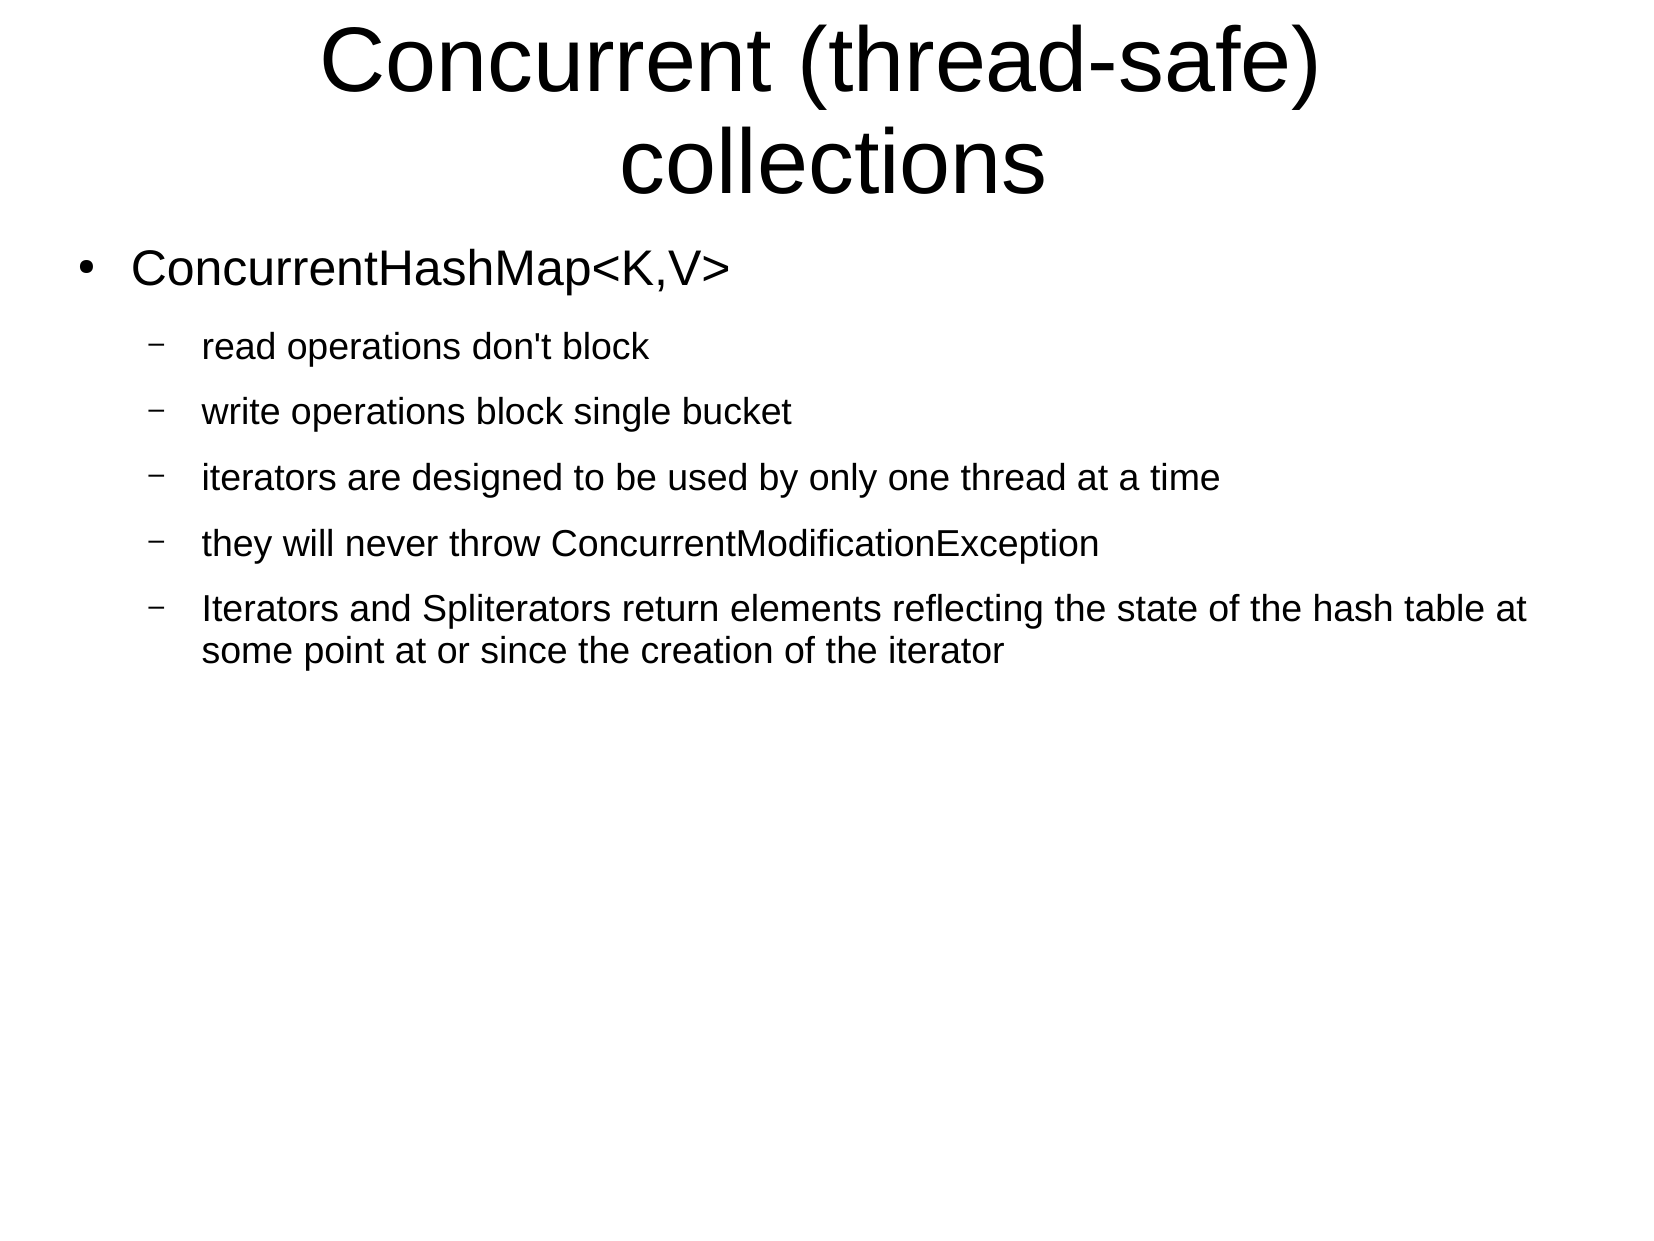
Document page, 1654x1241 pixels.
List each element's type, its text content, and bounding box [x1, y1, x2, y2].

list ConcurrentHashMap<K,V> read operations don't block write operations block single bucket iterators are designed to be used by only one thread at a time they will never throw ConcurrentModificationException Iterators and Spliterators return elements reflecting the state of the hash table at some point at or since the creation of the iterator [60, 240, 1549, 672]
title Concurrent (thread-safe) collections [90, 8, 1579, 214]
